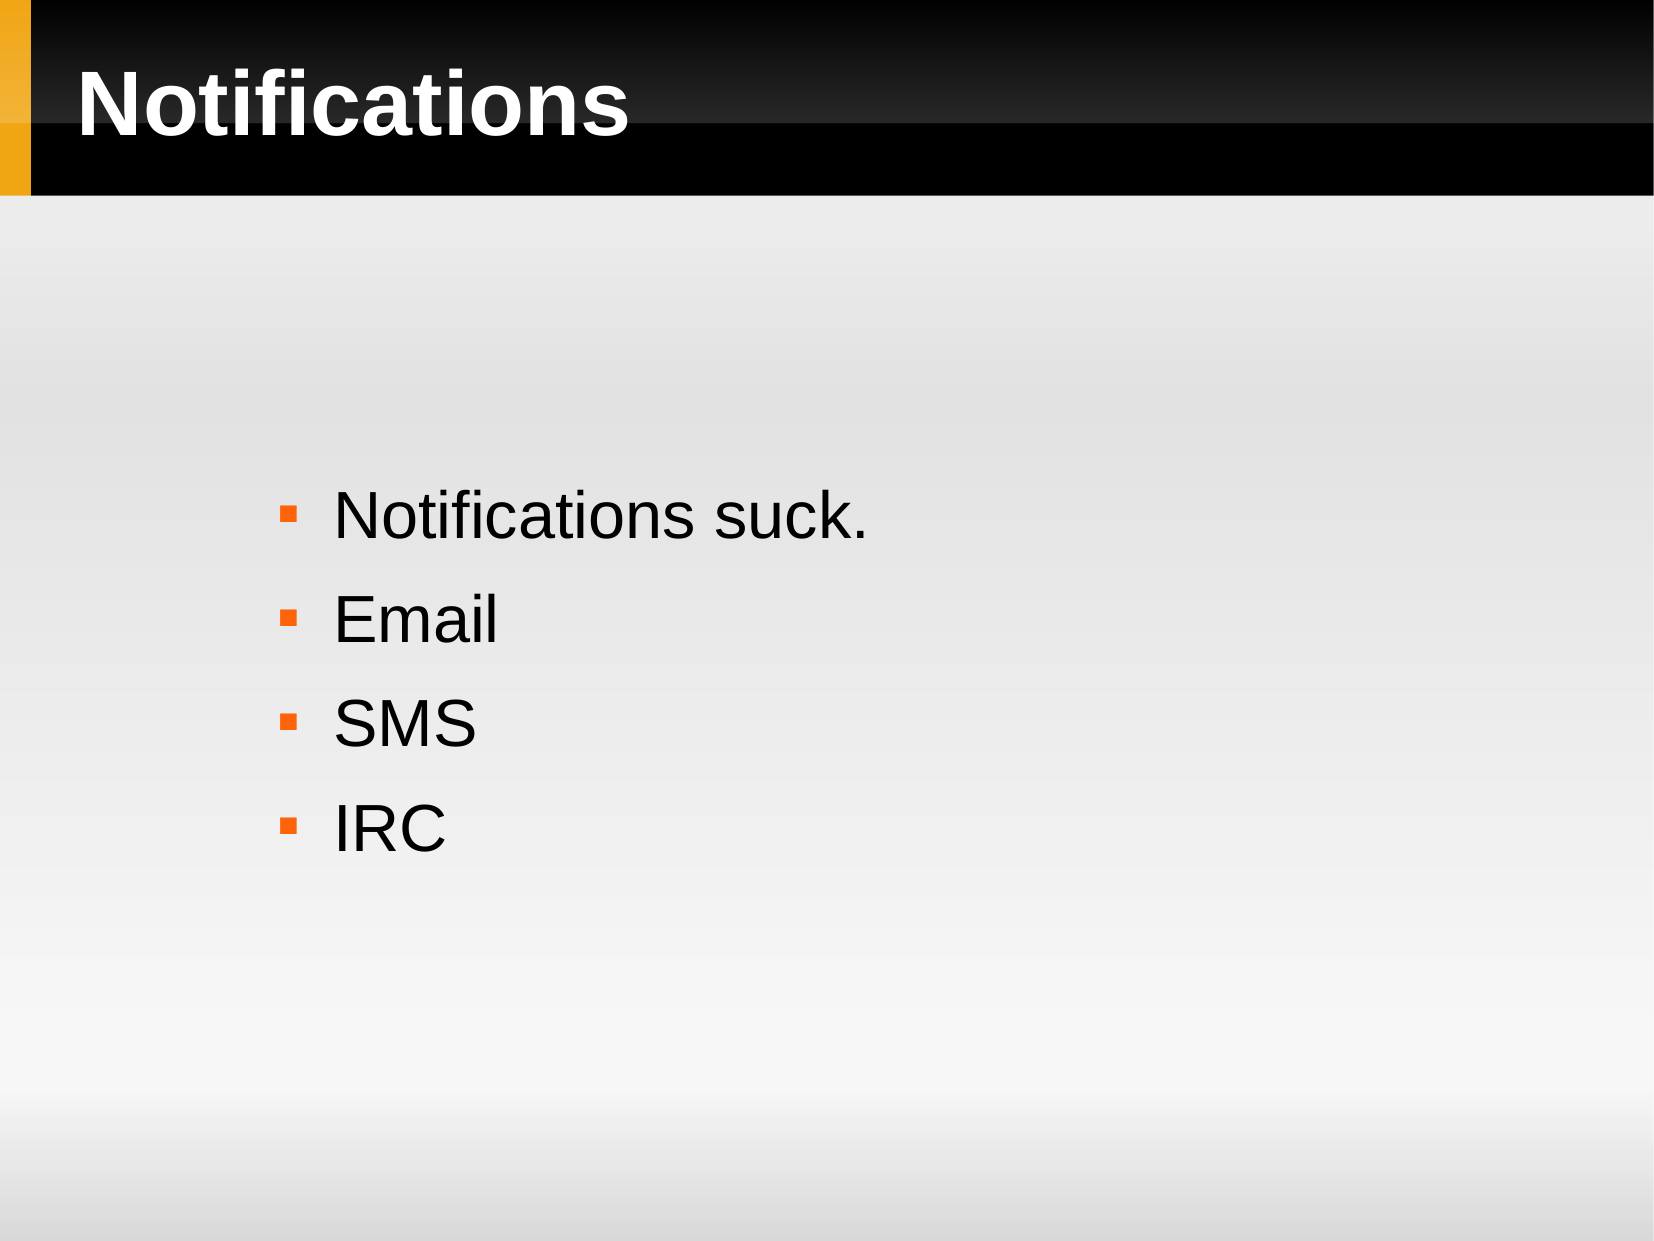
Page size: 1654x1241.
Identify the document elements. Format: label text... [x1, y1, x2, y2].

title Notifications [76, 0, 1565, 208]
picture [0, 0, 1654, 1241]
list Notifications suck. Email SMS IRC [262, 477, 1426, 901]
